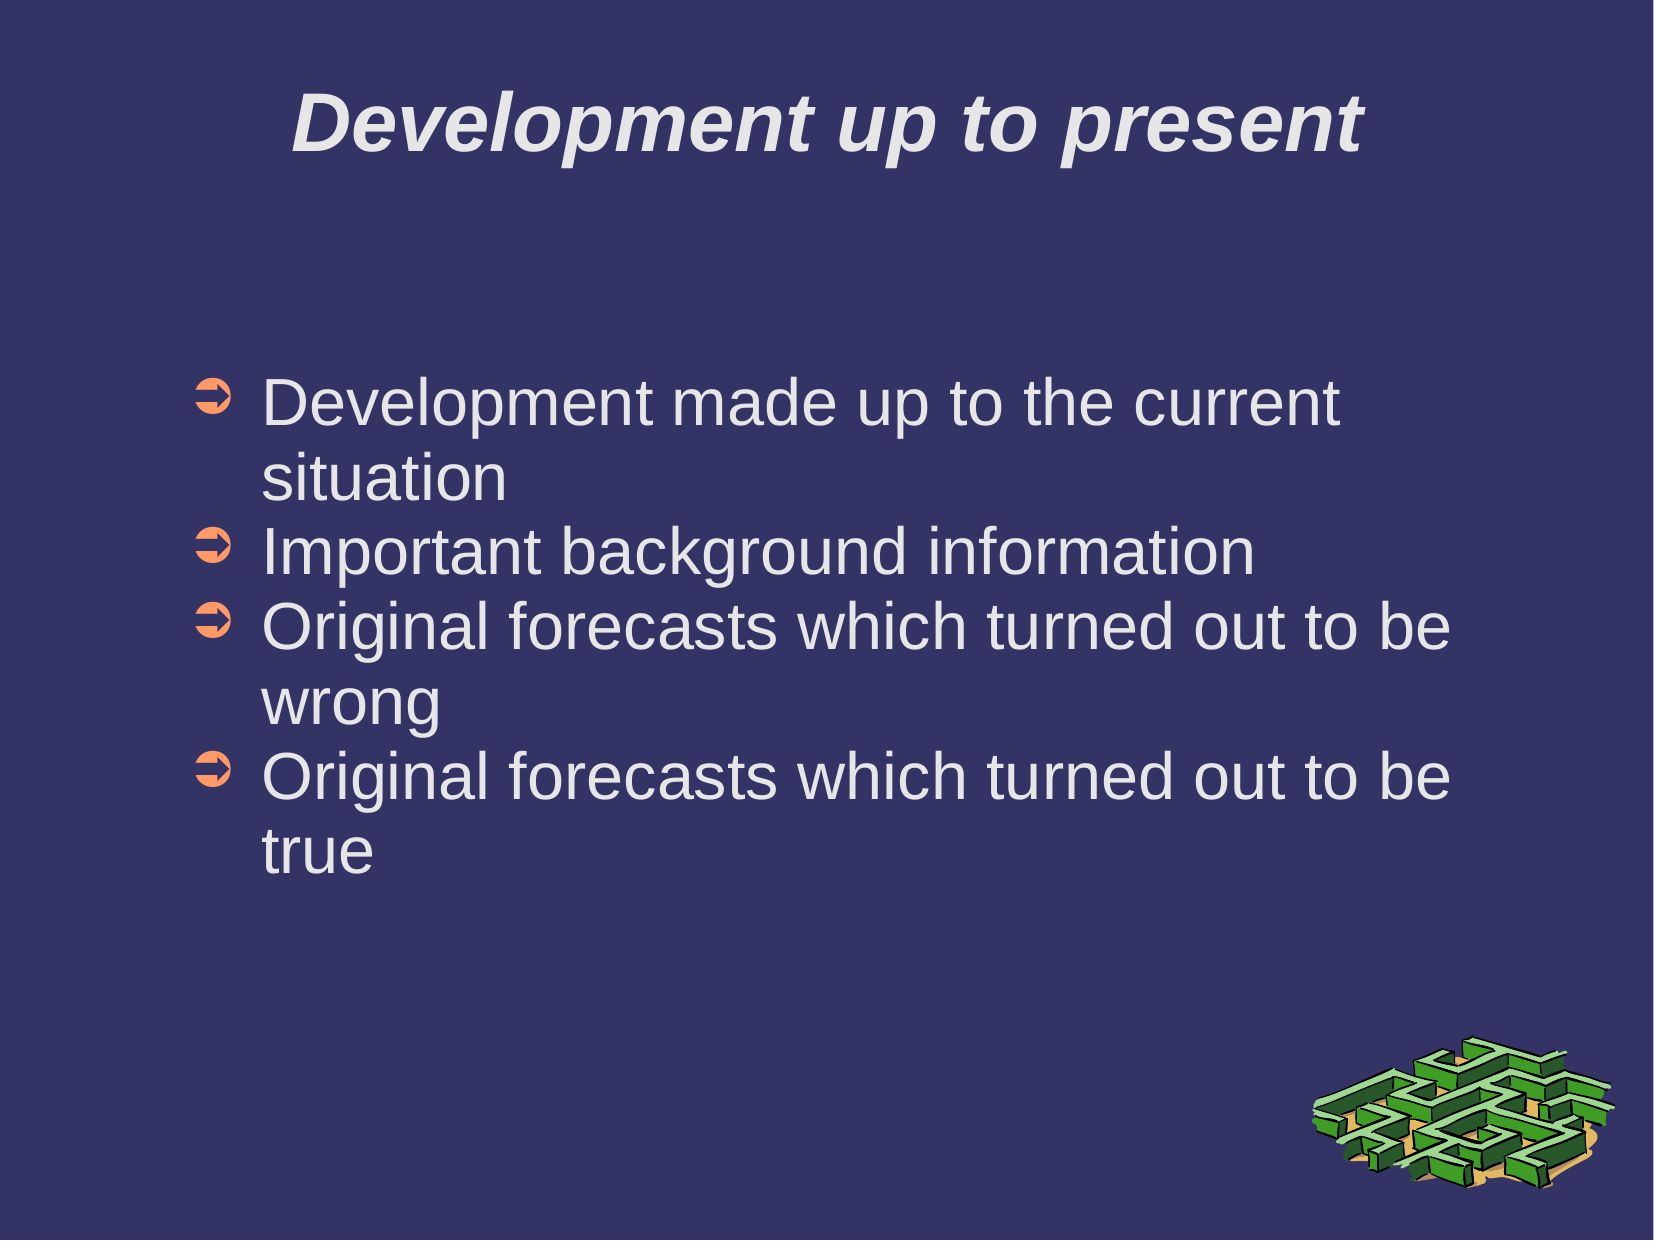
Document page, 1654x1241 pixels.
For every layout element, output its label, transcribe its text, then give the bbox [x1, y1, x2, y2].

title Development up to present [121, 19, 1534, 227]
list Development made up to the current situation Important background information Original forecasts which turned out to be wrong Original forecasts which turned out to be true [178, 364, 1570, 1147]
